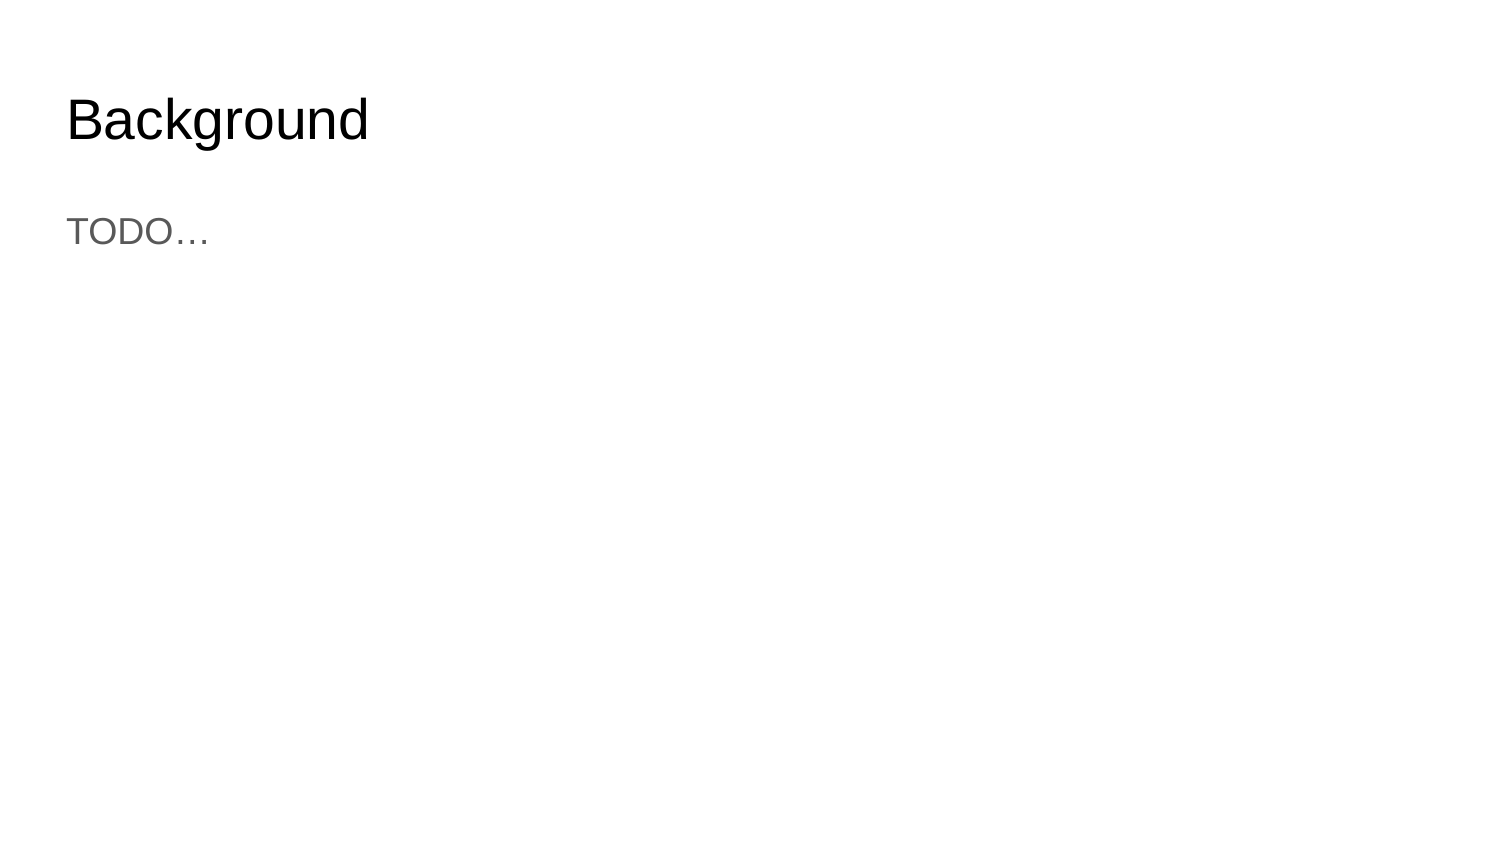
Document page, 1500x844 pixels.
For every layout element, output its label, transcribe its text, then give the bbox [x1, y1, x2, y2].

title Background [51, 72, 1449, 167]
list TODO… [51, 189, 1449, 750]
